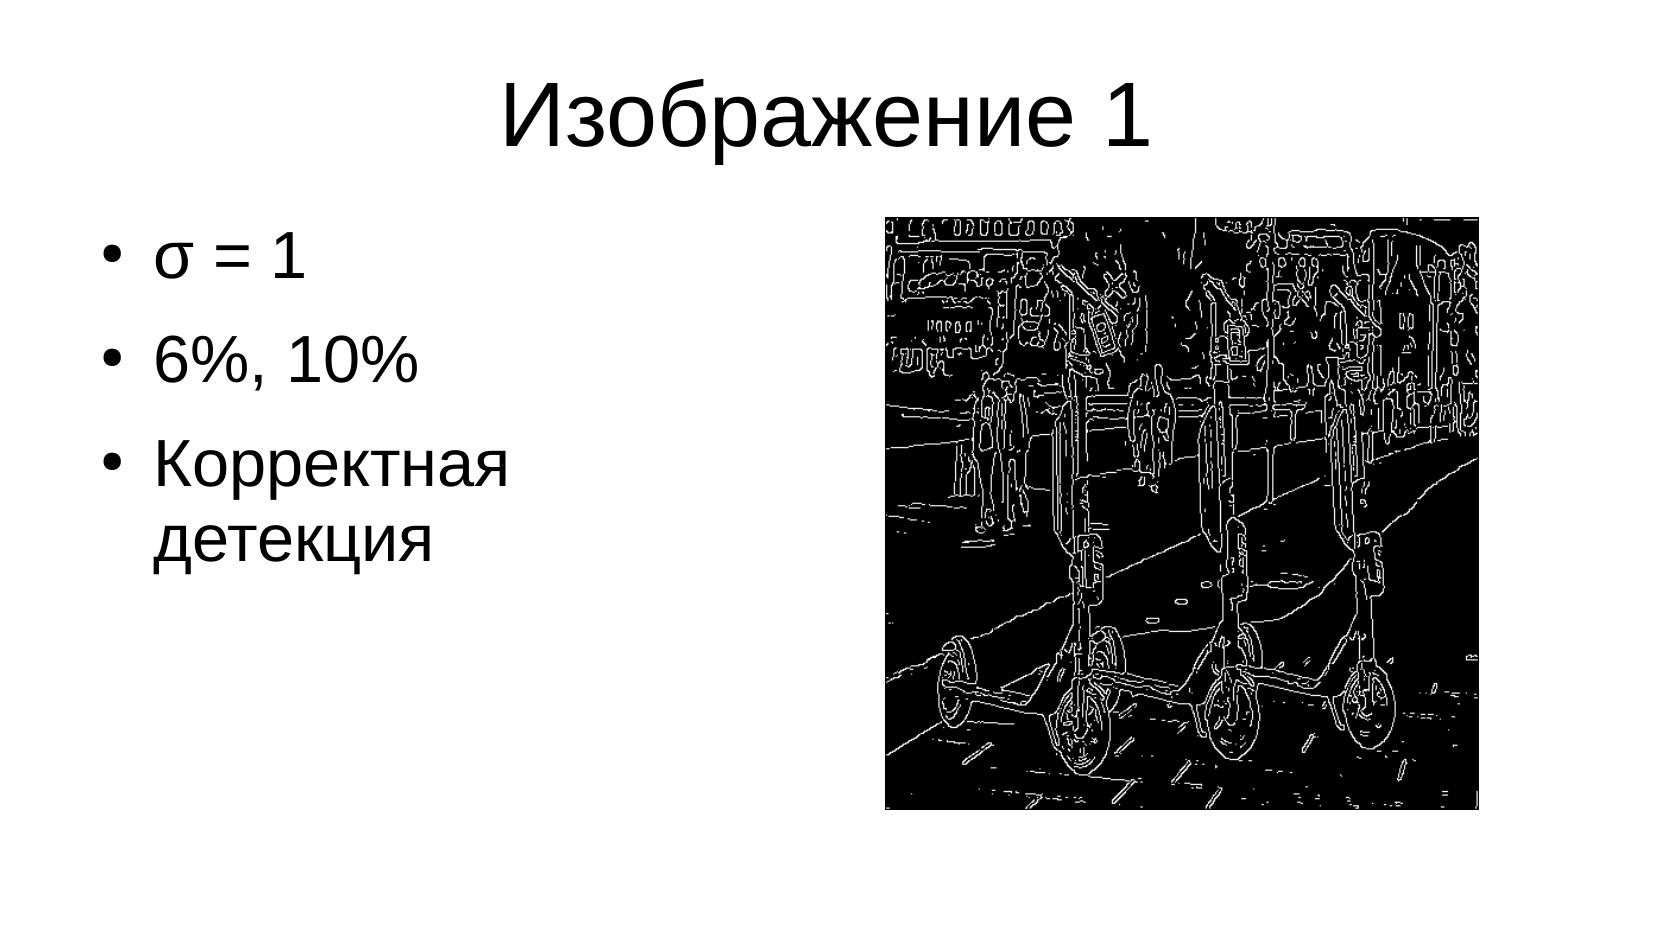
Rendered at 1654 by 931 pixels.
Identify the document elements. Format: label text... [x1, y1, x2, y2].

picture [885, 217, 1479, 810]
title Изображение 1 [82, 37, 1571, 193]
list σ = 1 6%, 10% Корректная детекция [82, 217, 809, 758]
